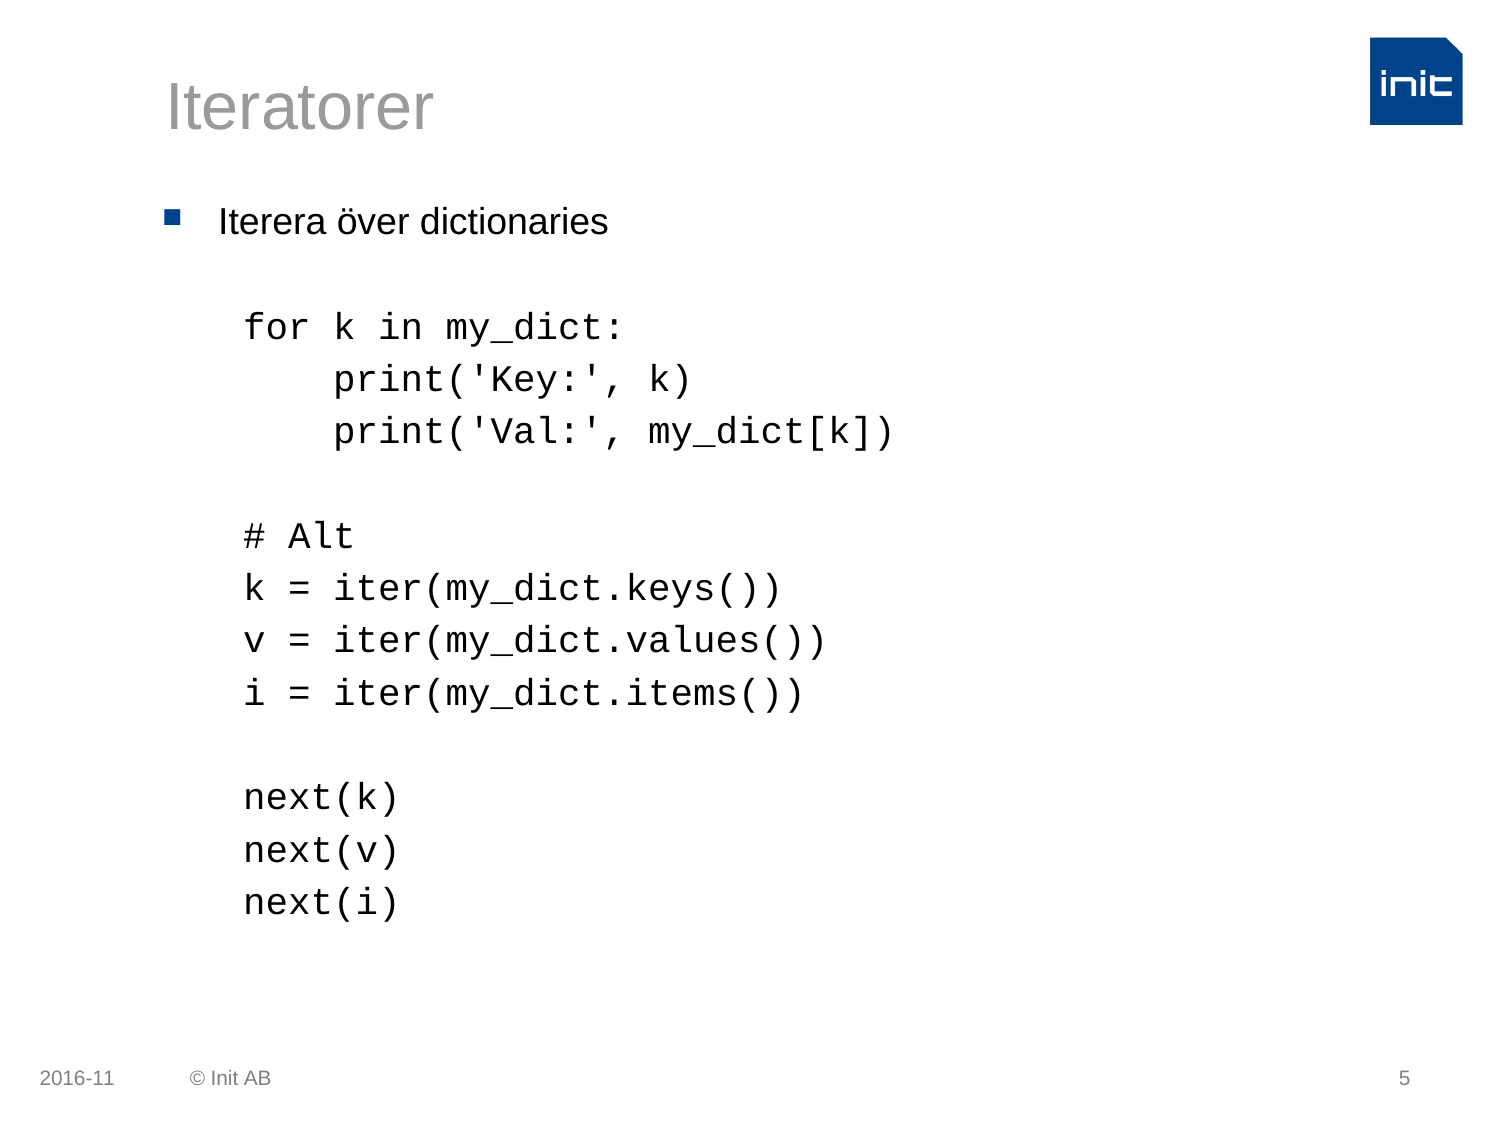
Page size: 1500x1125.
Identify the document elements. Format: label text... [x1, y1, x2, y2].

text_box © Init AB [174, 1037, 1326, 1098]
text_box Iterera över dictionaries for k in my_dict: print('Key:', k) print('Val:', my_dict[k]) # Alt k = iter(my_dict.keys()) v = iter(my_dict.values()) i = iter(my_dict.items()) next(k) next(v) next(i) [150, 189, 1351, 1001]
text_box Iteratorer [150, 0, 1351, 151]
text_box 2016-11 [24, 1037, 151, 1098]
text_box <nummer> [1350, 1037, 1426, 1098]
picture [1370, 37, 1463, 125]
